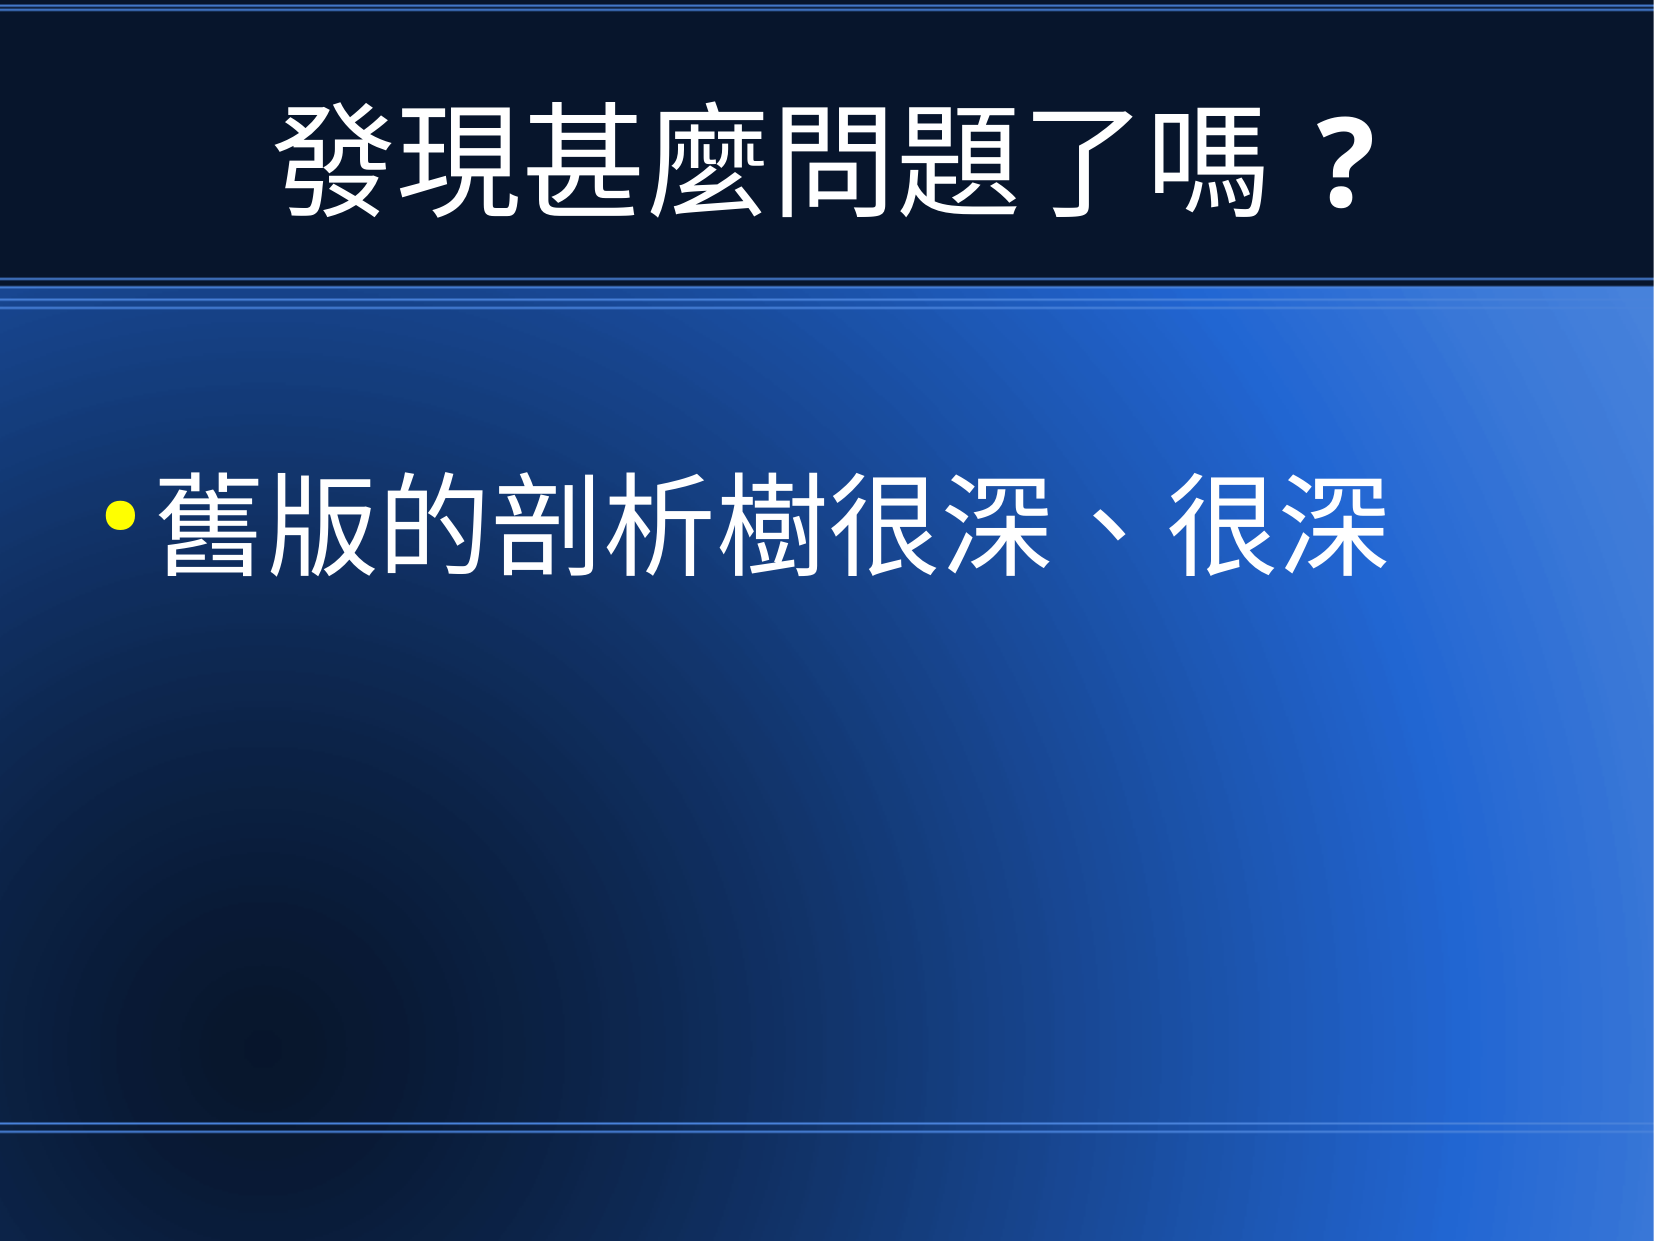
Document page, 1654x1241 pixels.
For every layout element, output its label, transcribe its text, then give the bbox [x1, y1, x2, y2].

list 舊版的剖析樹很深、很深 [82, 355, 1571, 1241]
title 發現甚麼問題了嗎? [82, 49, 1571, 257]
picture [0, 0, 1654, 1241]
